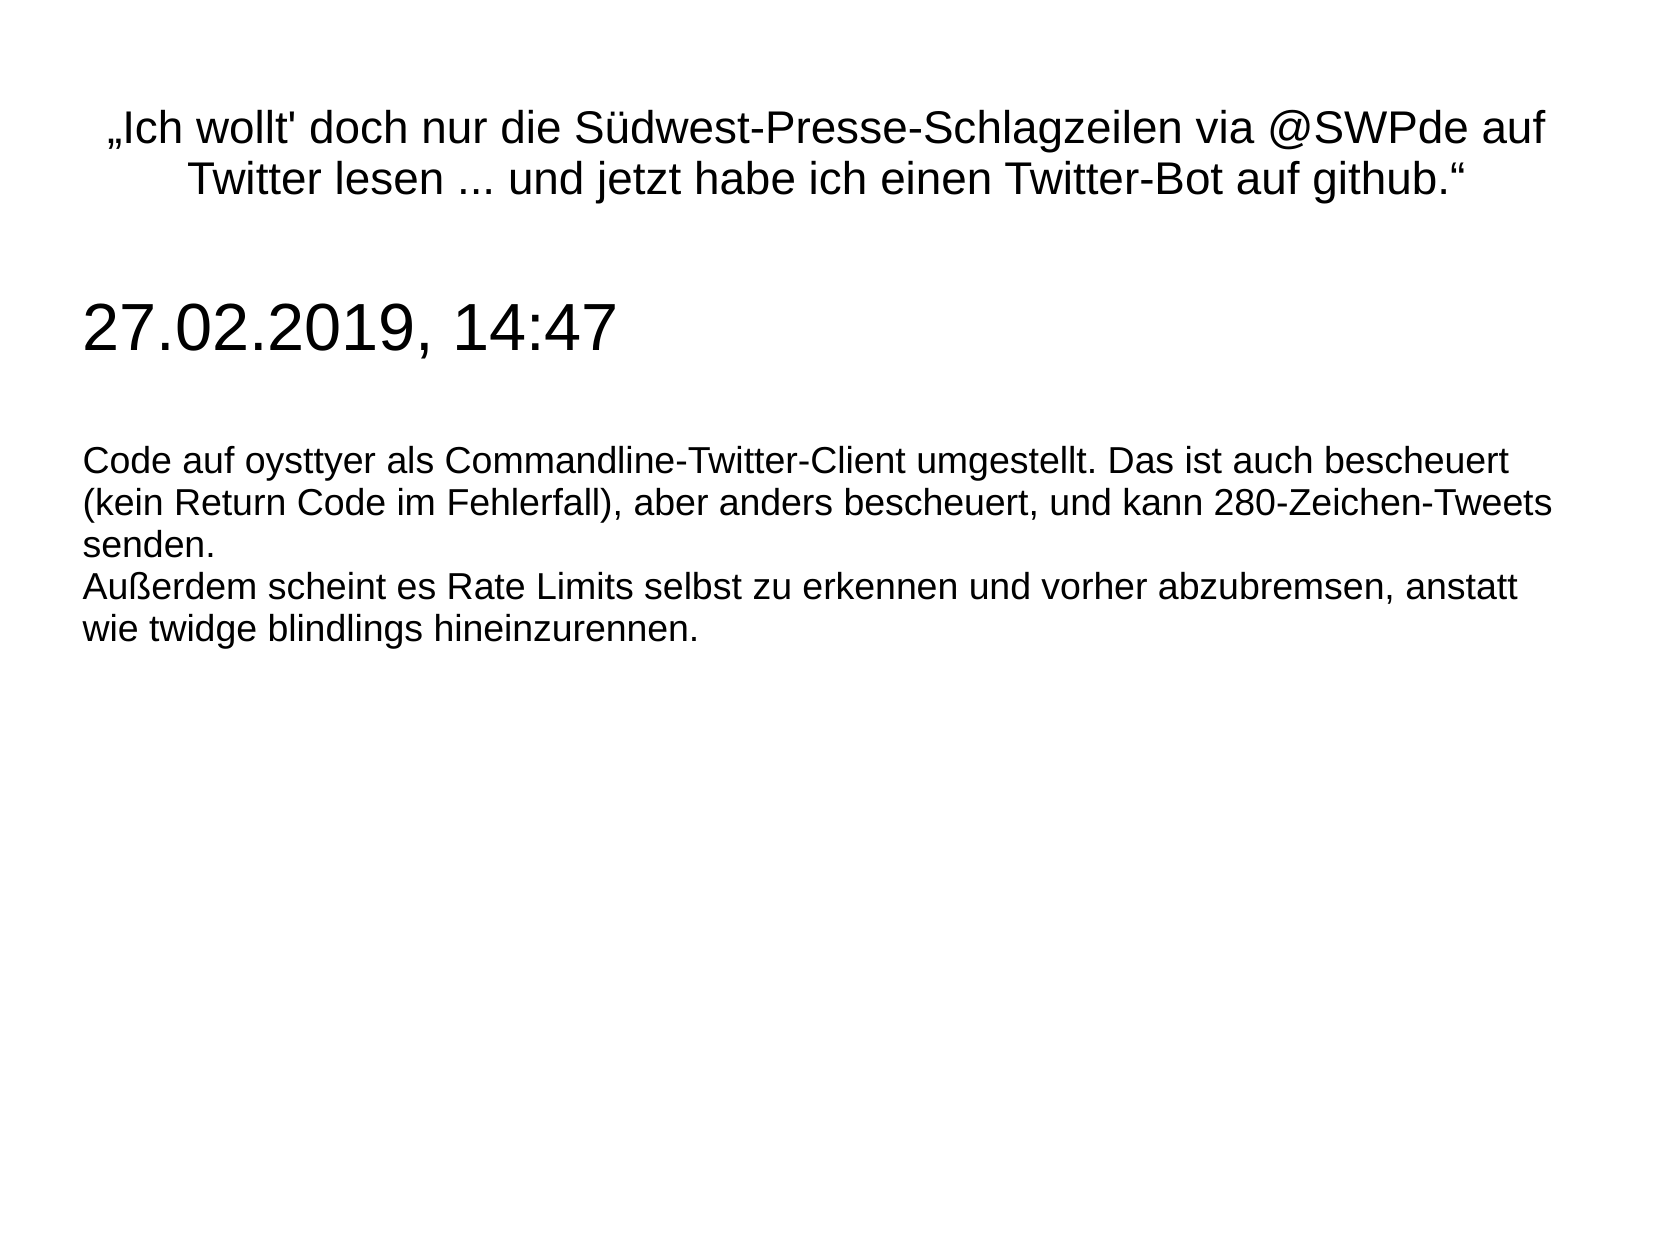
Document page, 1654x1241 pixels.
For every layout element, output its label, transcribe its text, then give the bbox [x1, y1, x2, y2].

subtitle 27.02.2019, 14:47 Code auf oysttyer als Commandline-Twitter-Client umgestellt. Das ist auch bescheuert (kein Return Code im Fehlerfall), aber anders bescheuert, und kann 280-Zeichen-Tweets senden. Außerdem scheint es Rate Limits selbst zu erkennen und vorher abzubremsen, anstatt wie twidge blindlings hineinzurennen. [82, 290, 1571, 1010]
title „Ich wollt' doch nur die Südwest-Presse-Schlagzeilen via @SWPde auf Twitter lesen ... und jetzt habe ich einen Twitter-Bot auf github.“ [82, 49, 1571, 257]
